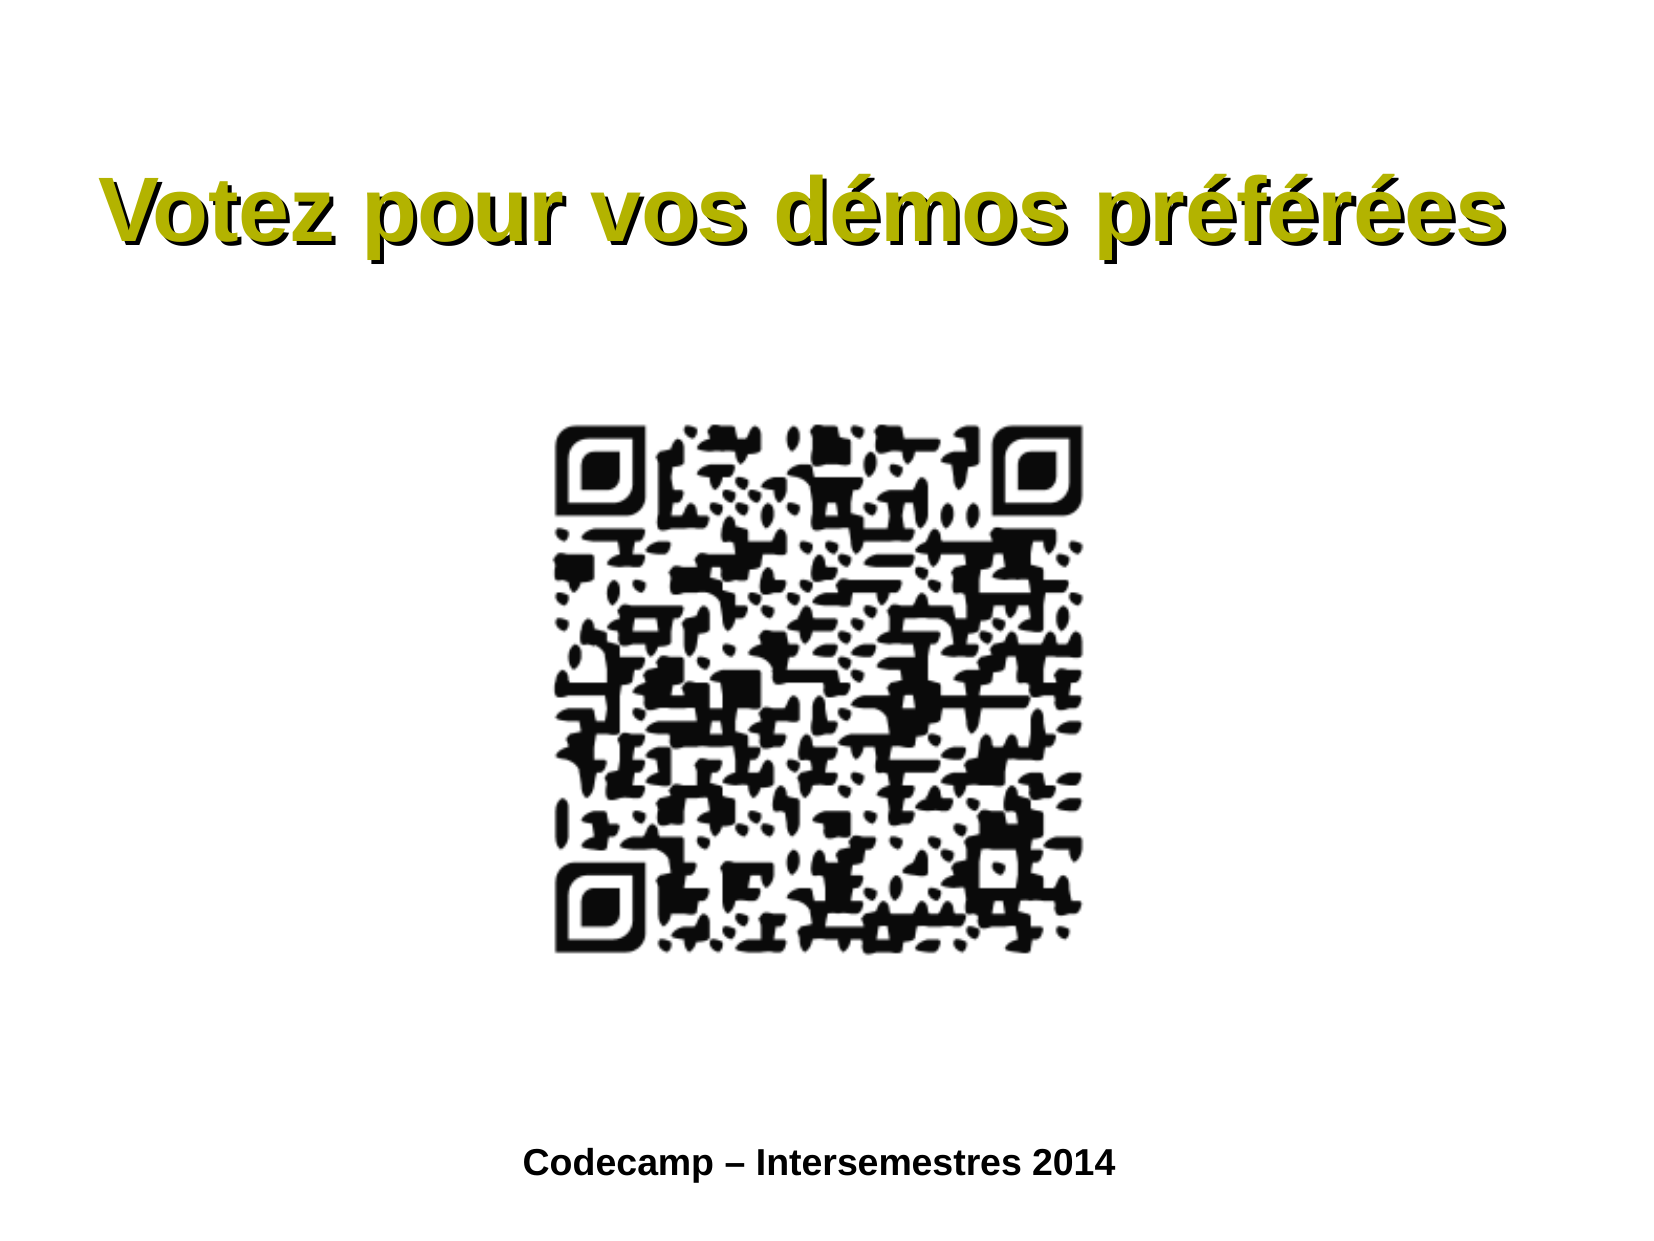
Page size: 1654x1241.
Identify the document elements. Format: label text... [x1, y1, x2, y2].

text_box Codecamp – Intersemestres 2014 [507, 1133, 1131, 1191]
title Votez pour vos démos préférées [59, 106, 1548, 314]
picture [505, 375, 1134, 1004]
